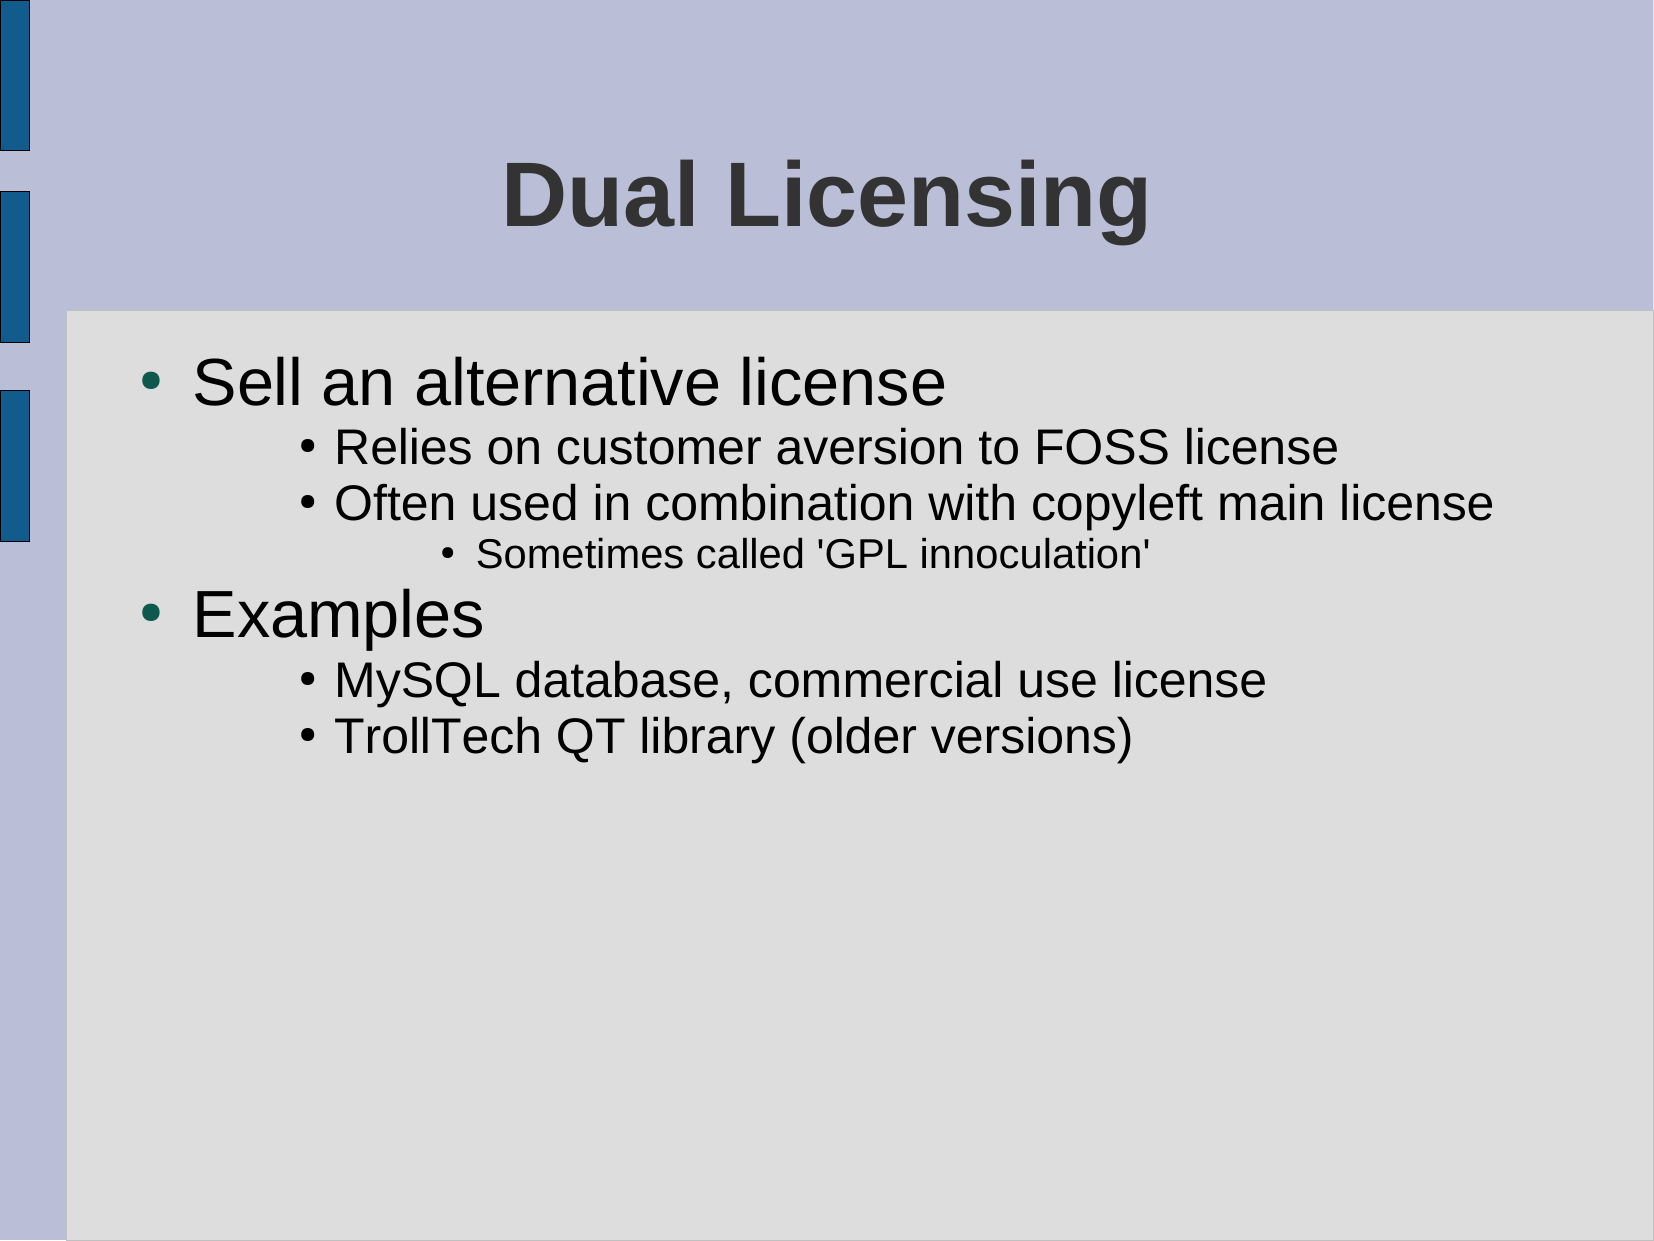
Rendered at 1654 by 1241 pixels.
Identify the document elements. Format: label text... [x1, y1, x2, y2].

list Sell an alternative license Relies on customer aversion to FOSS license Often used in combination with copyleft main license Sometimes called 'GPL innoculation' Examples MySQL database, commercial use license TrollTech QT library (older versions) [121, 344, 1534, 1112]
title Dual Licensing [121, 98, 1534, 291]
